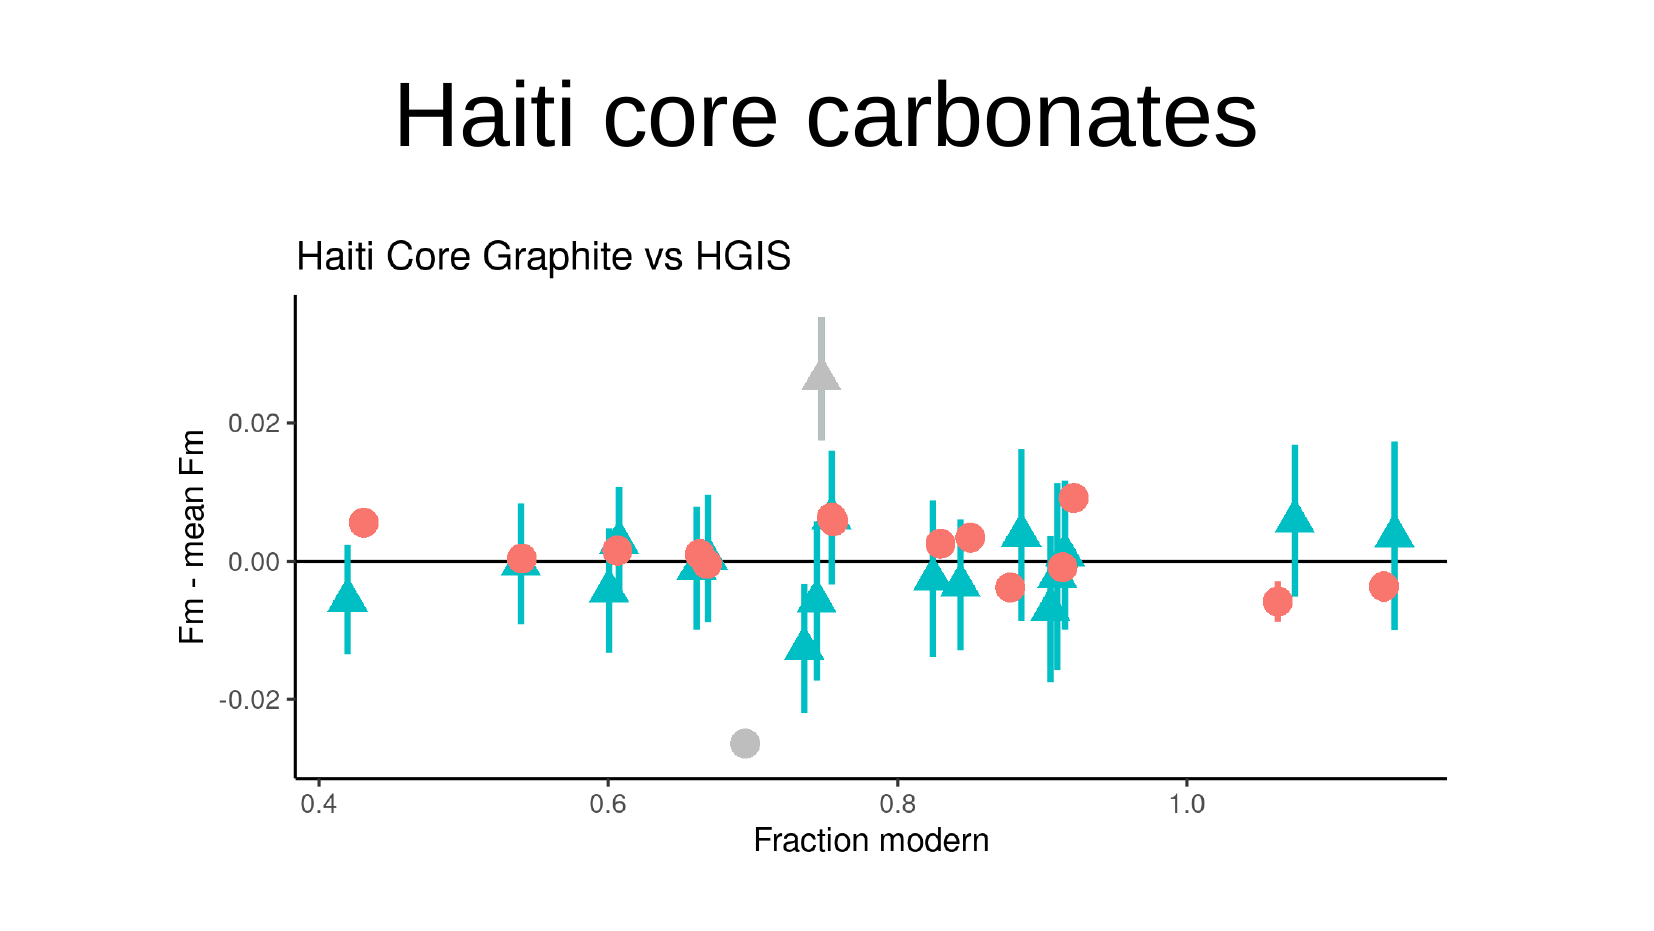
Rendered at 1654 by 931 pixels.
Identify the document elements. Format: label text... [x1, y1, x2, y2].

picture [162, 224, 1463, 875]
title Haiti core carbonates [82, 37, 1571, 193]
